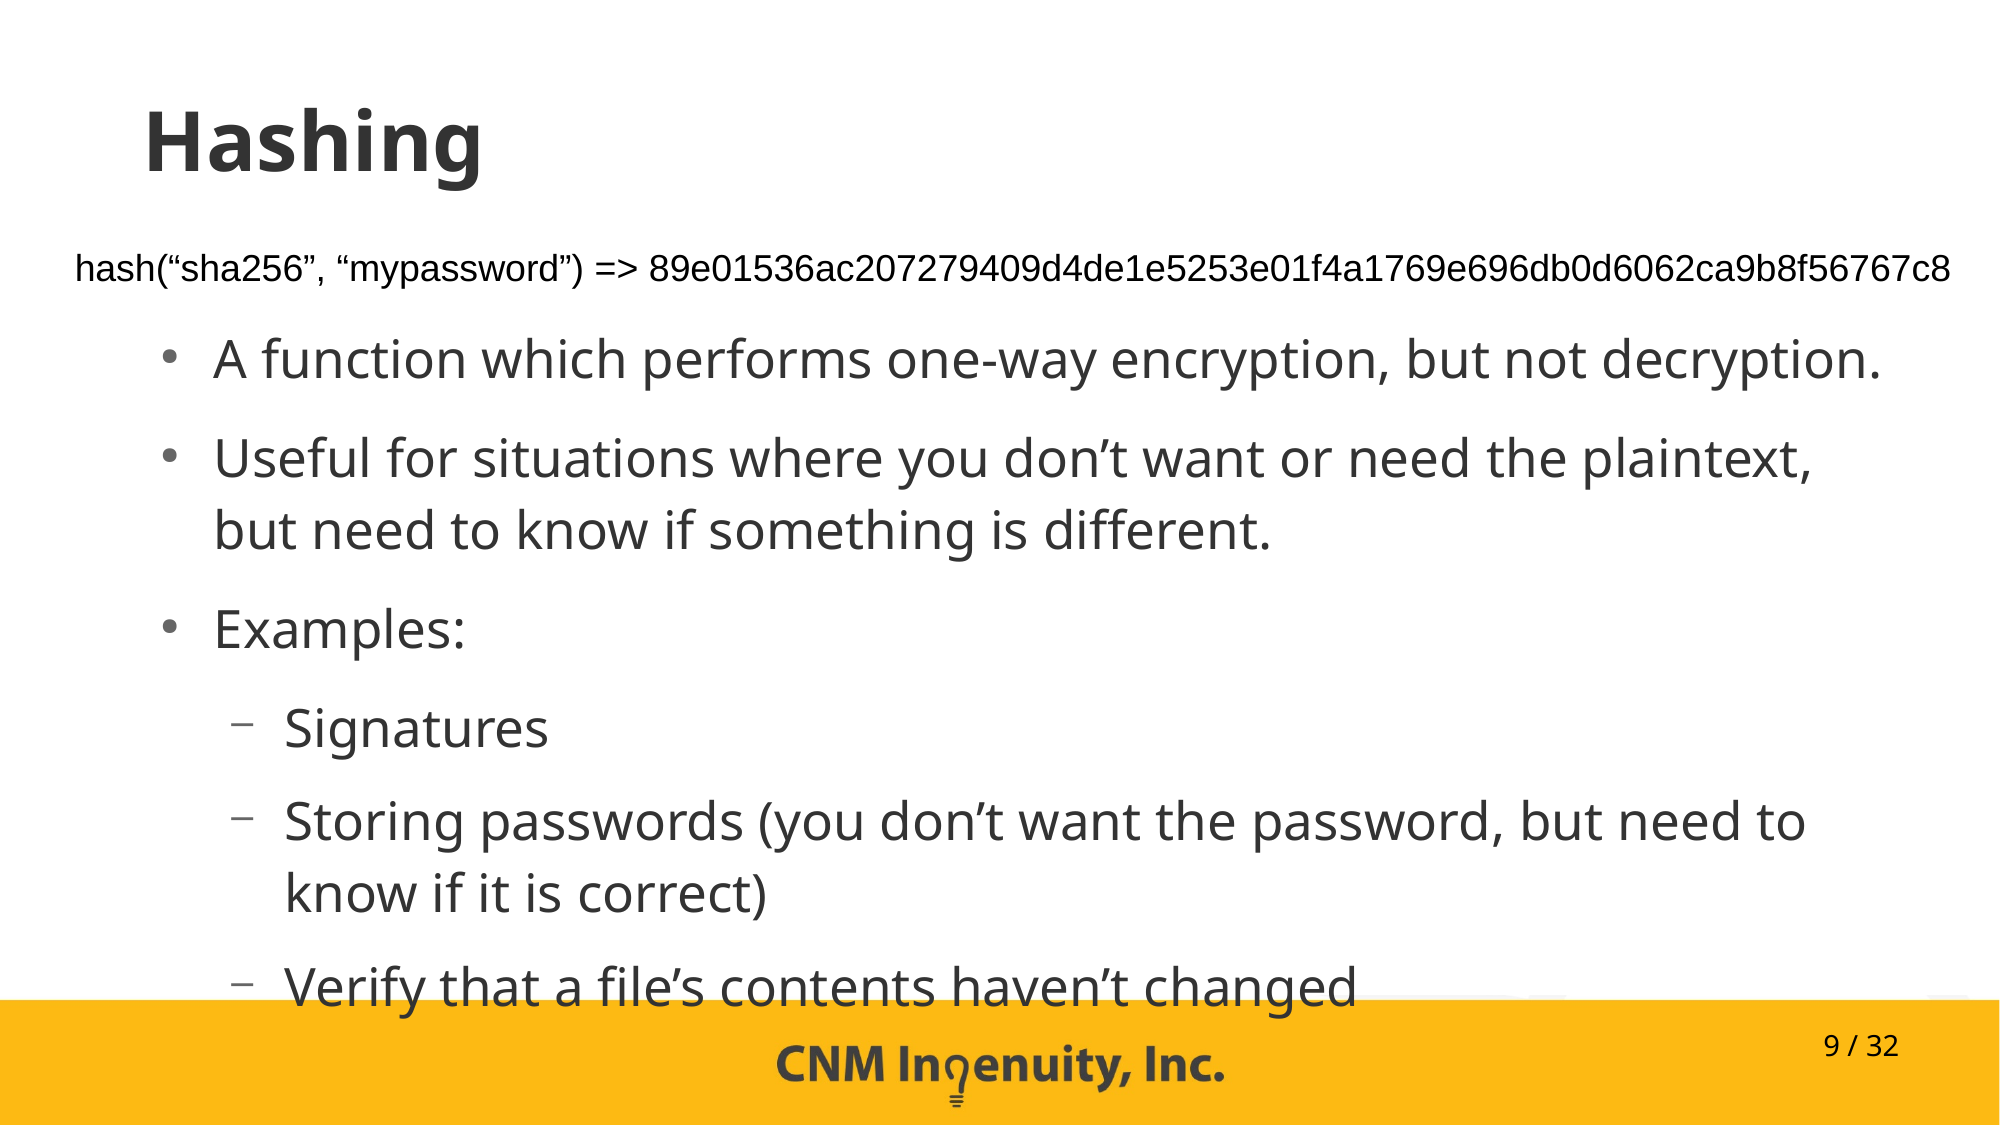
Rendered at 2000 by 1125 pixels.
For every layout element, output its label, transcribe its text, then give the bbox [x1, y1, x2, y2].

text_box hash(“sha256”, “mypassword”) => 89e01536ac207279409d4de1e5253e01f4a1769e696db0d6062ca9b8f56767c8 [60, 239, 1966, 297]
list A function which performs one-way encryption, but not decryption. Useful for situations where you don’t want or need the plaintext, but need to know if something is different. Examples: Signatures Storing passwords (you don’t want the password, but need to know if it is correct) Verify that a file’s contents haven’t changed [142, 321, 1891, 974]
title Hashing [142, 44, 1900, 233]
